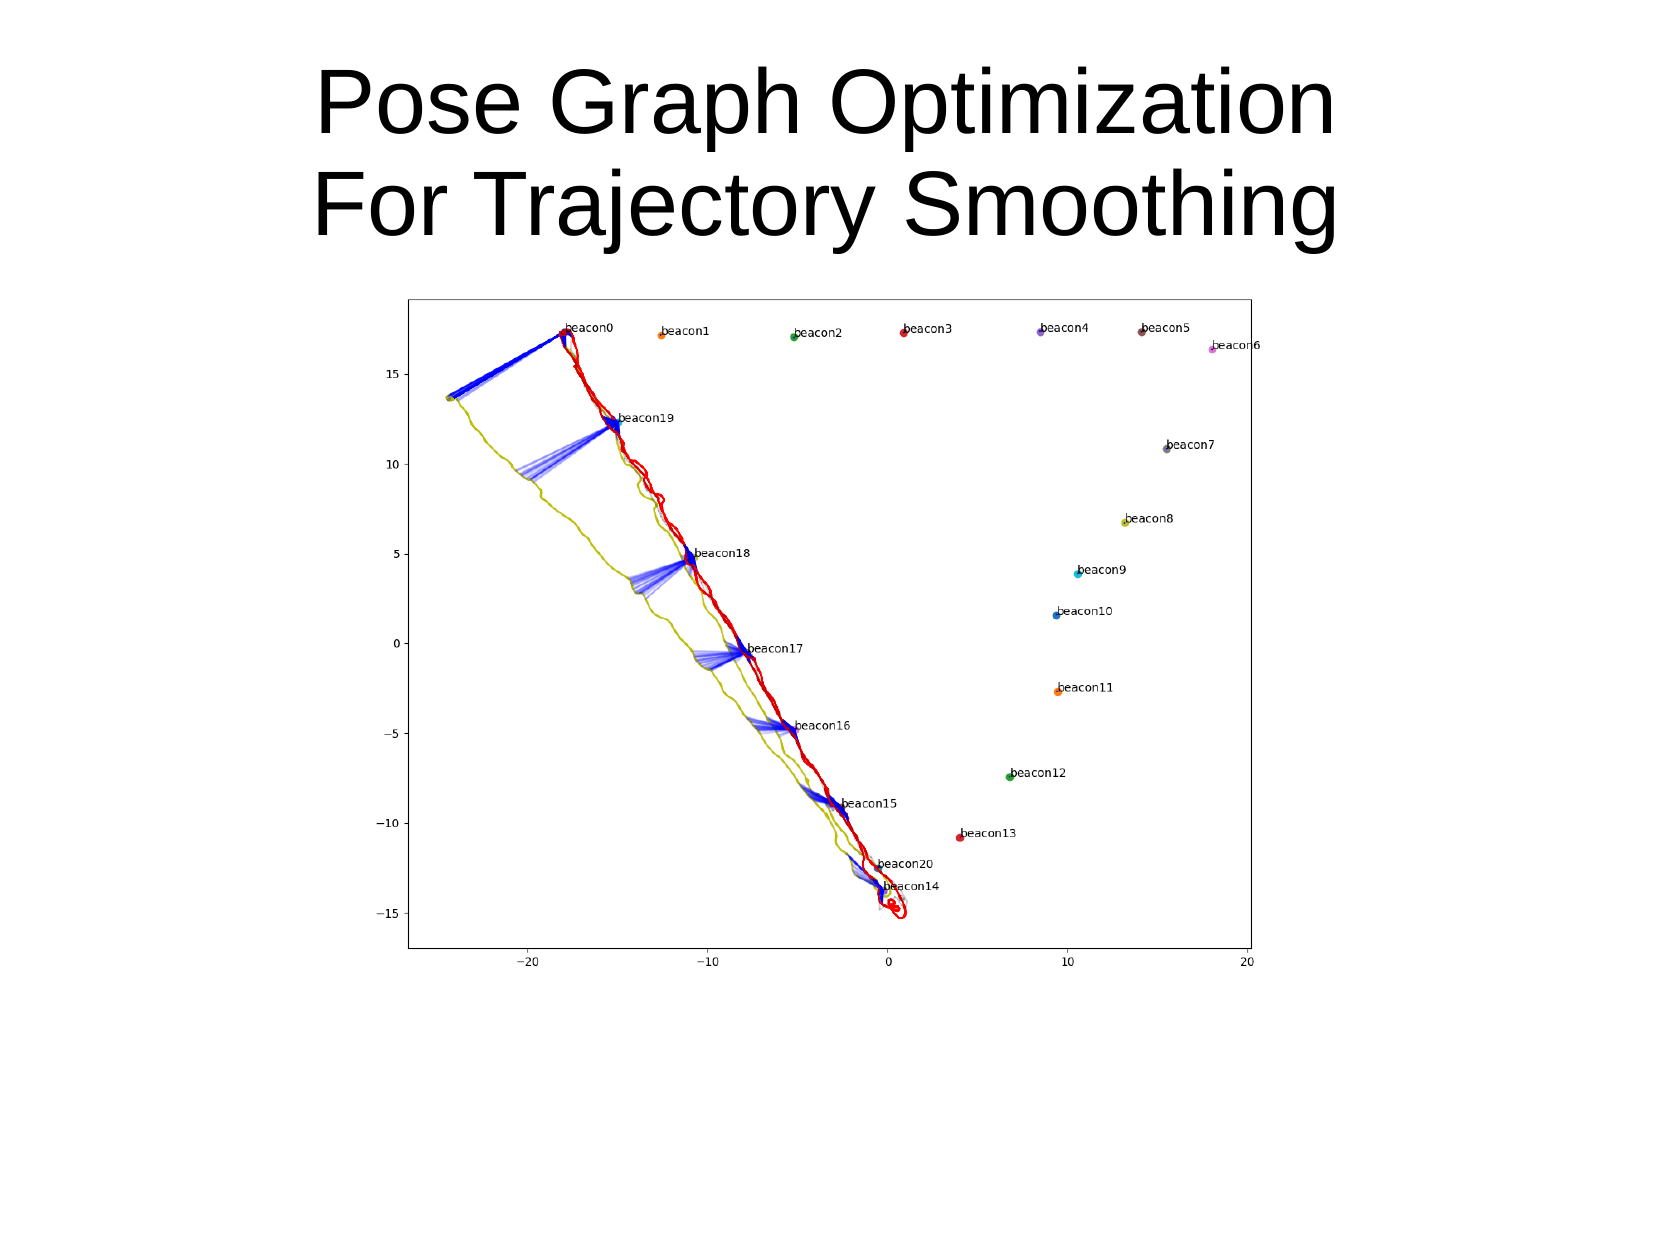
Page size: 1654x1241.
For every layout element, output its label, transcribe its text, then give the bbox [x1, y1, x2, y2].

title Pose Graph Optimization For Trajectory Smoothing [82, 49, 1571, 257]
picture [372, 290, 1282, 991]
